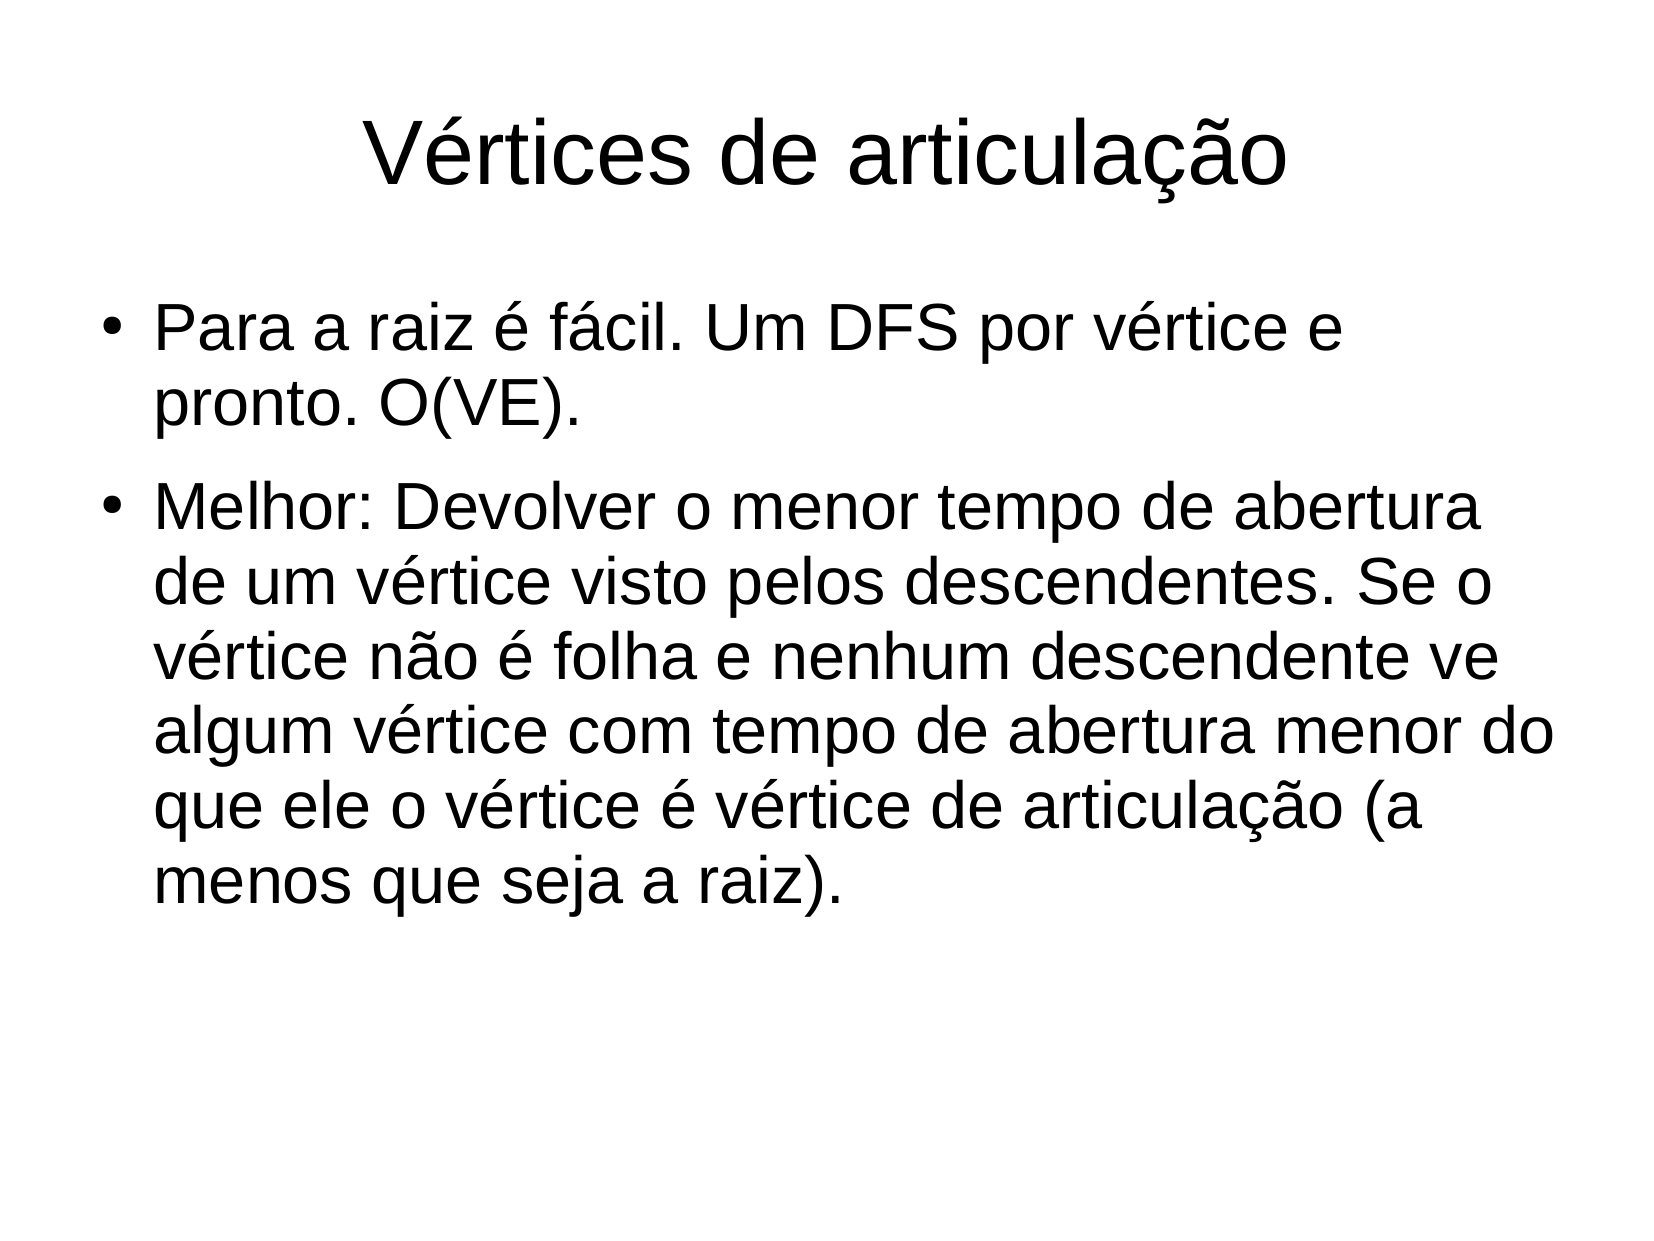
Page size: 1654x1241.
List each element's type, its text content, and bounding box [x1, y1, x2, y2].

title Vértices de articulação [82, 49, 1571, 257]
list Para a raiz é fácil. Um DFS por vértice e pronto. O(VE). Melhor: Devolver o menor tempo de abertura de um vértice visto pelos descendentes. Se o vértice não é folha e nenhum descendente ve algum vértice com tempo de abertura menor do que ele o vértice é vértice de articulação (a menos que seja a raiz). [82, 290, 1571, 1109]
